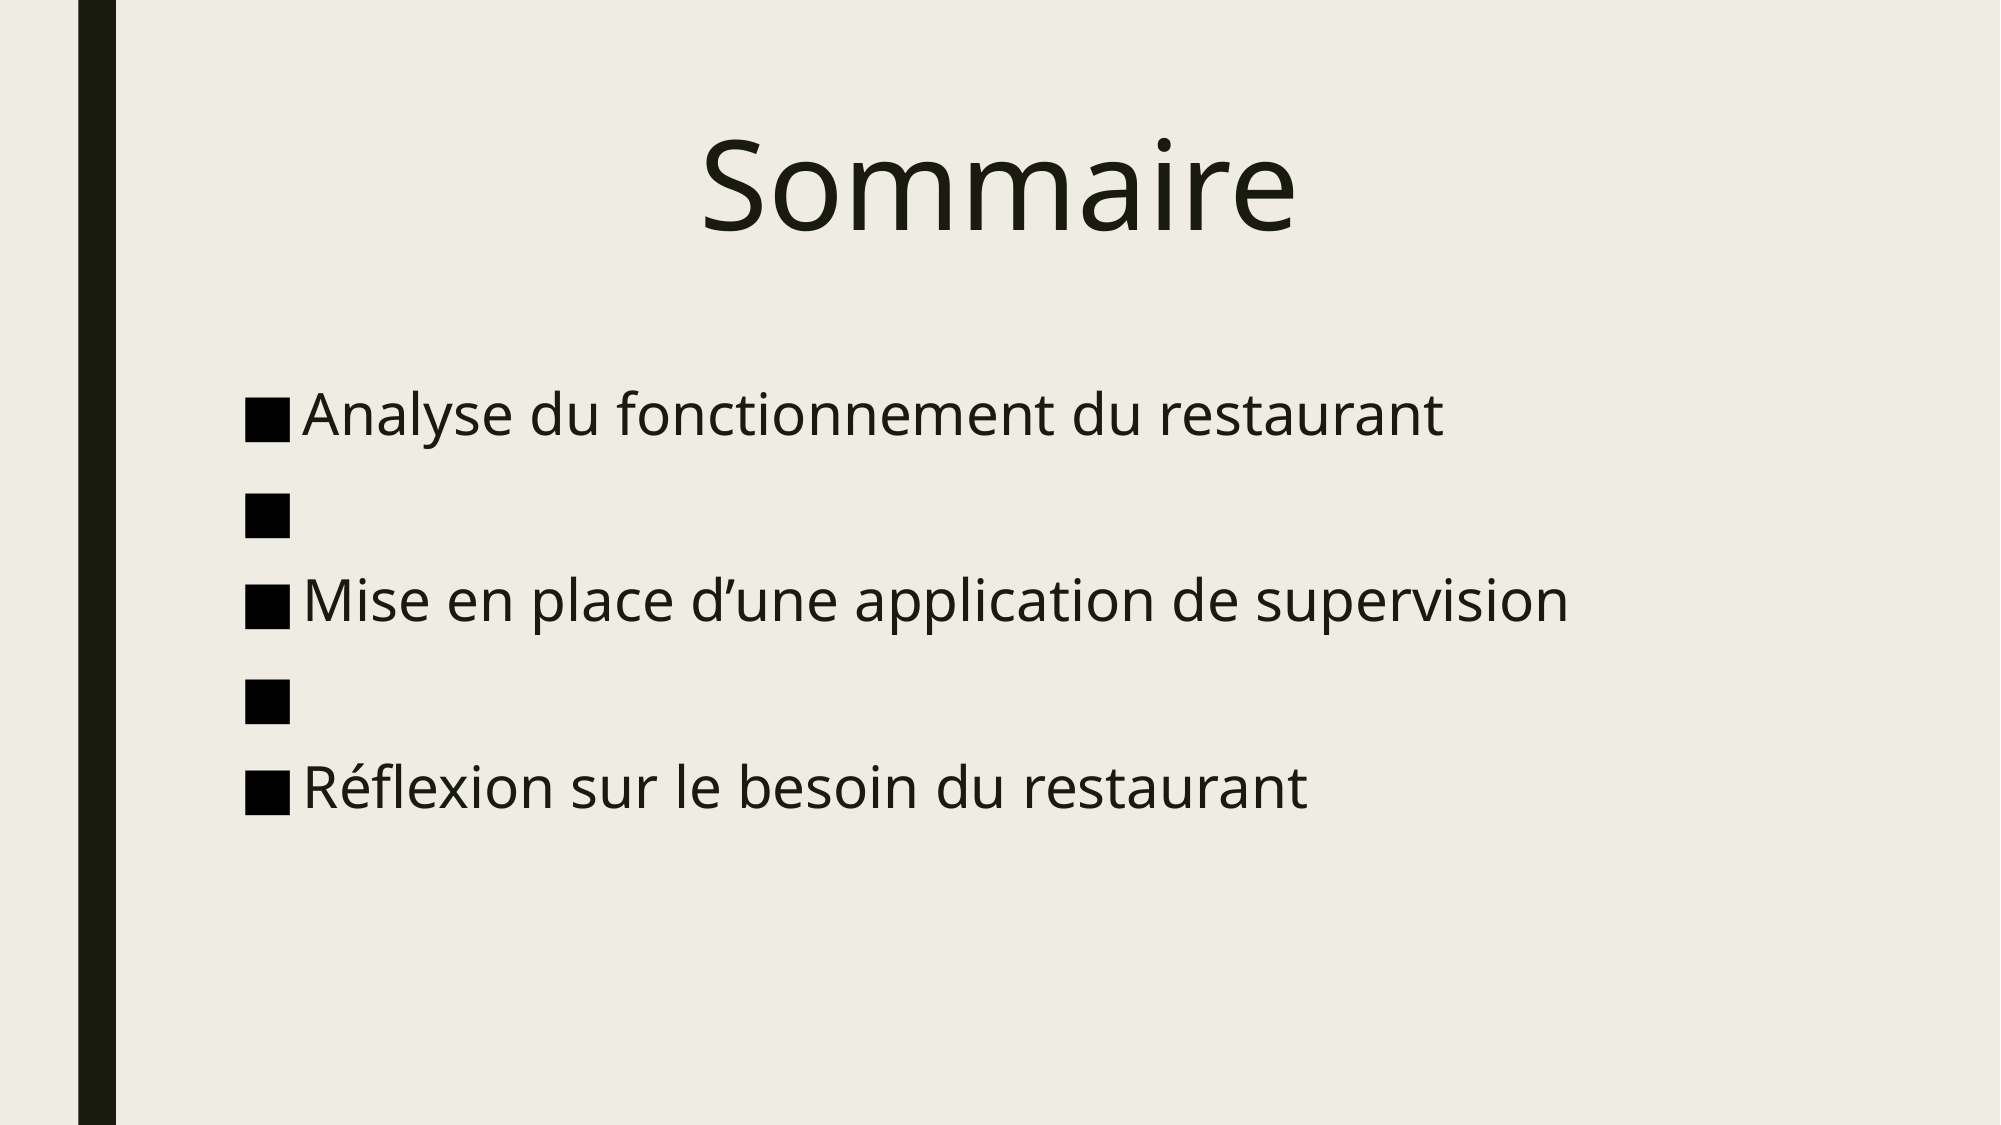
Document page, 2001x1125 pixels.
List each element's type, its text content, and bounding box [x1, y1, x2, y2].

list Analyse du fonctionnement du restaurant Mise en place d’une application de supervision Réflexion sur le besoin du restaurant [225, 375, 1801, 963]
title Sommaire [183, 116, 1817, 338]
